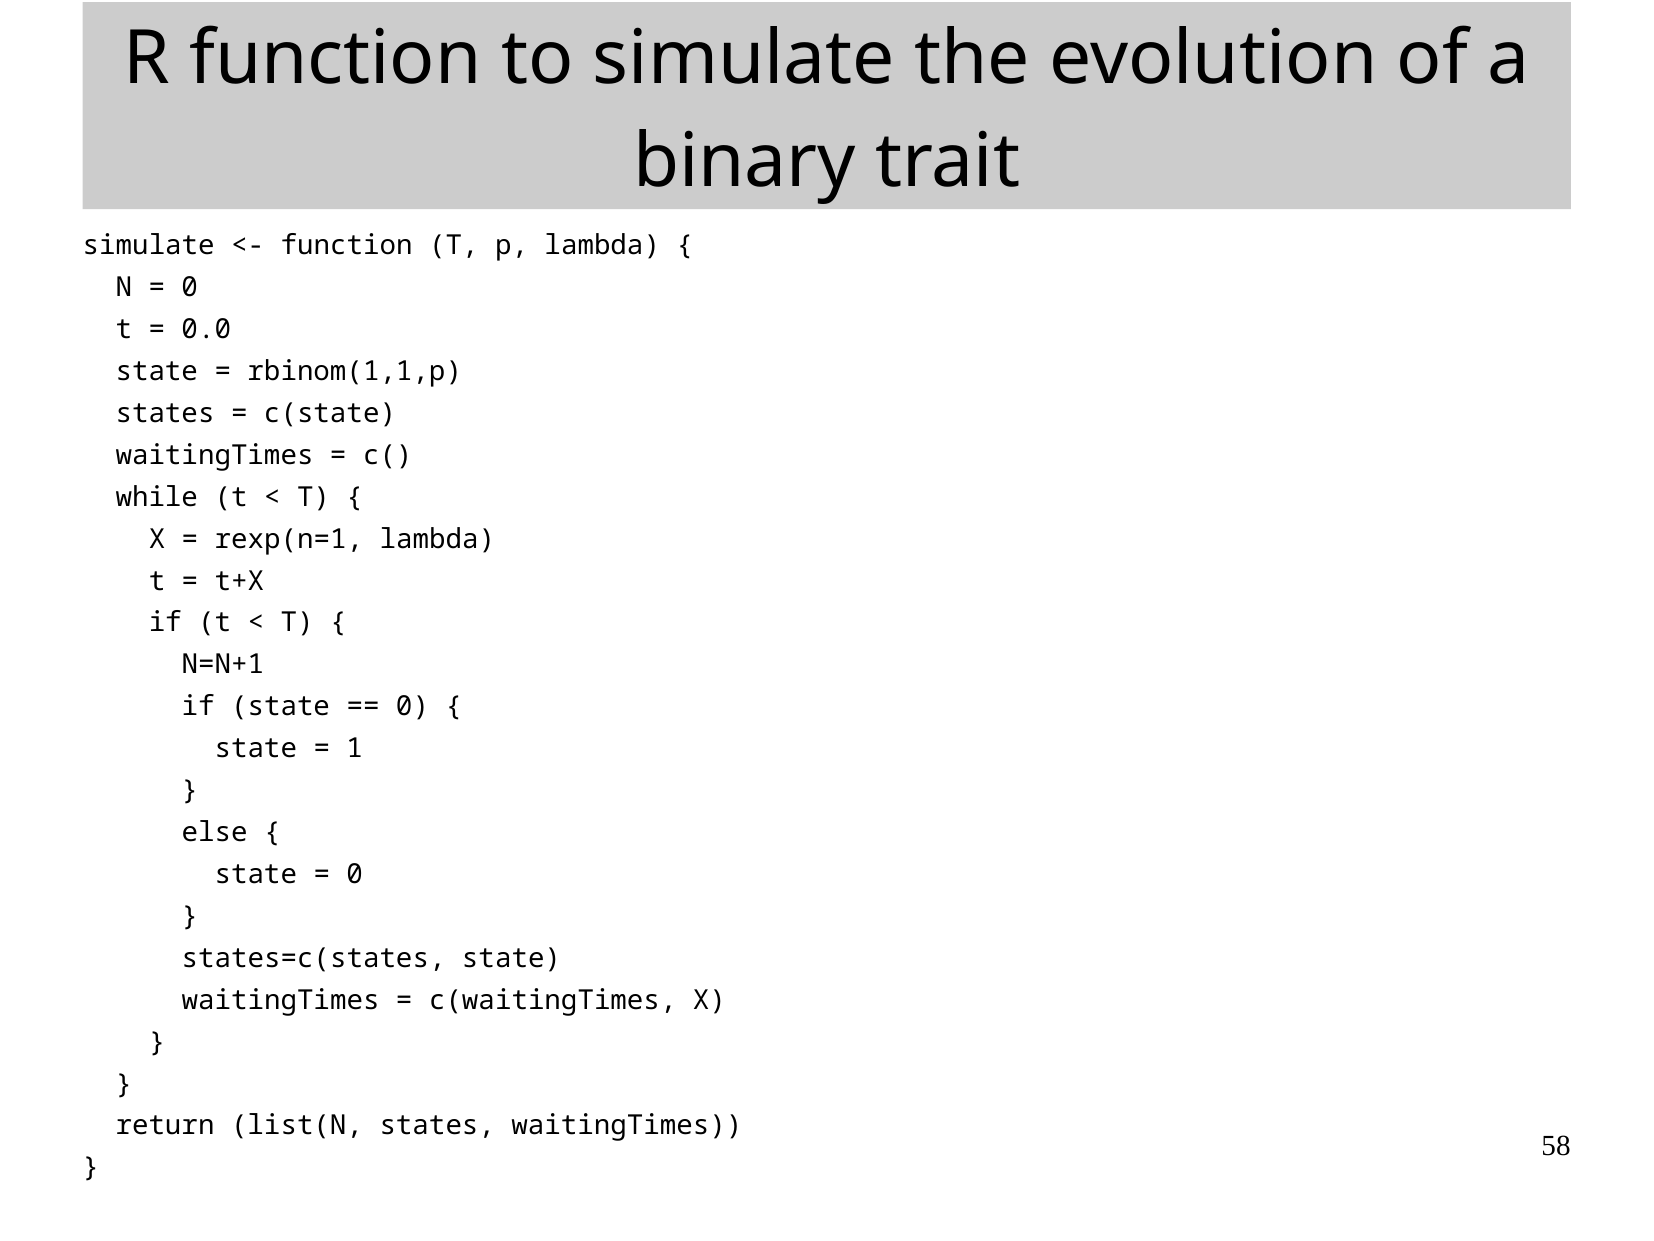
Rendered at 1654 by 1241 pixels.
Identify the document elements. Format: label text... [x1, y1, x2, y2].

title R function to simulate the evolution of a binary trait [82, 2, 1571, 210]
list simulate <- function (T, p, lambda) { N = 0 t = 0.0 state = rbinom(1,1,p) states = c(state) waitingTimes = c() while (t < T) { X = rexp(n=1, lambda) t = t+X if (t < T) { N=N+1 if (state == 0) { state = 1 } else { state = 0 } states=c(states, state) waitingTimes = c(waitingTimes, X) } } return (list(N, states, waitingTimes)) } [82, 225, 1571, 1231]
